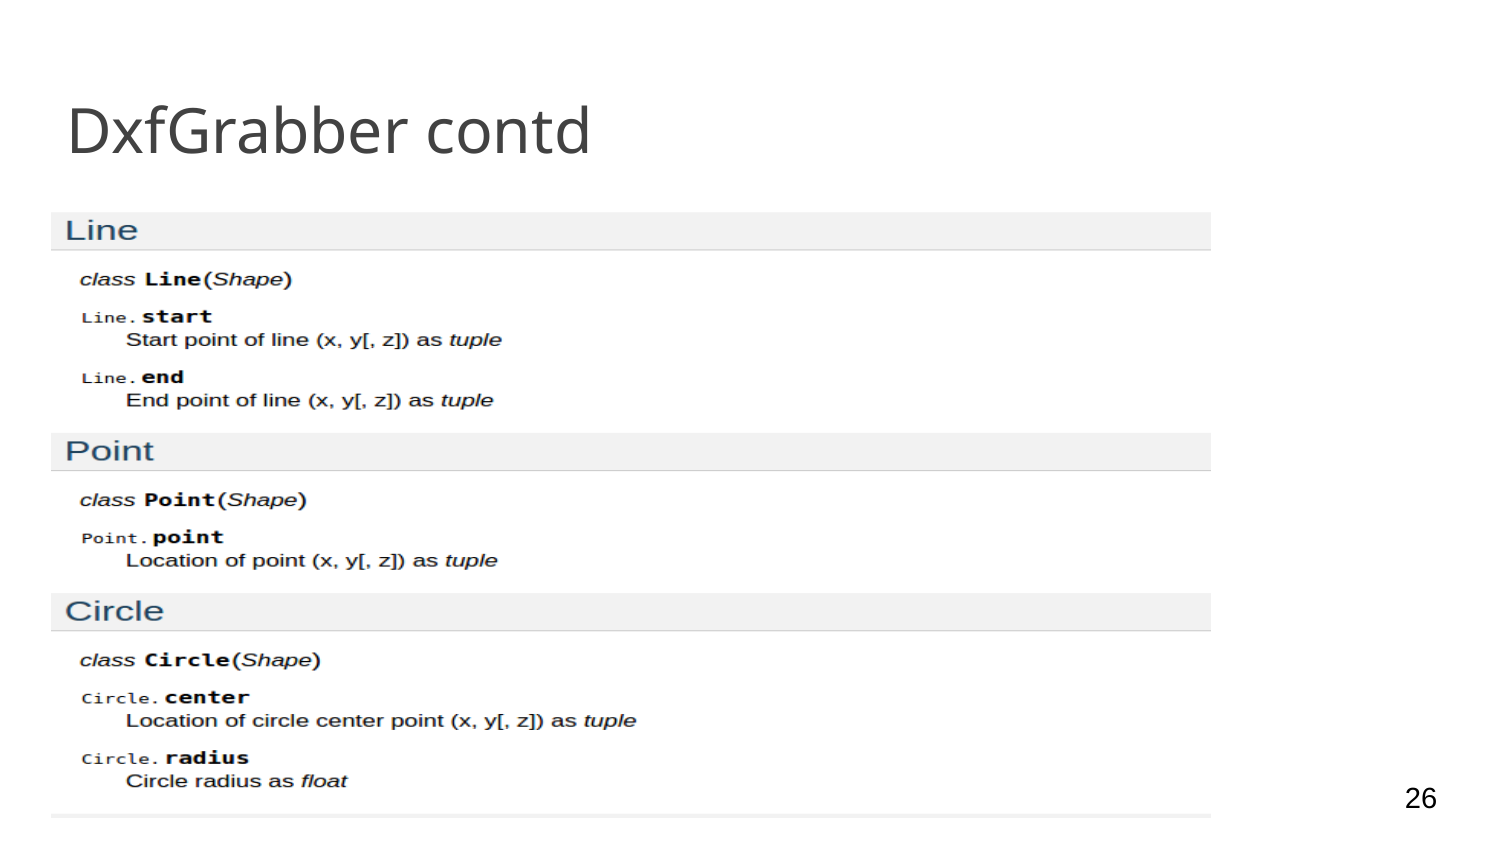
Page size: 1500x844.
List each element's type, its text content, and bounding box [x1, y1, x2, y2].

title DxfGrabber contd [51, 61, 1449, 182]
picture [51, 207, 1211, 818]
slide_number <number> [1389, 764, 1480, 830]
